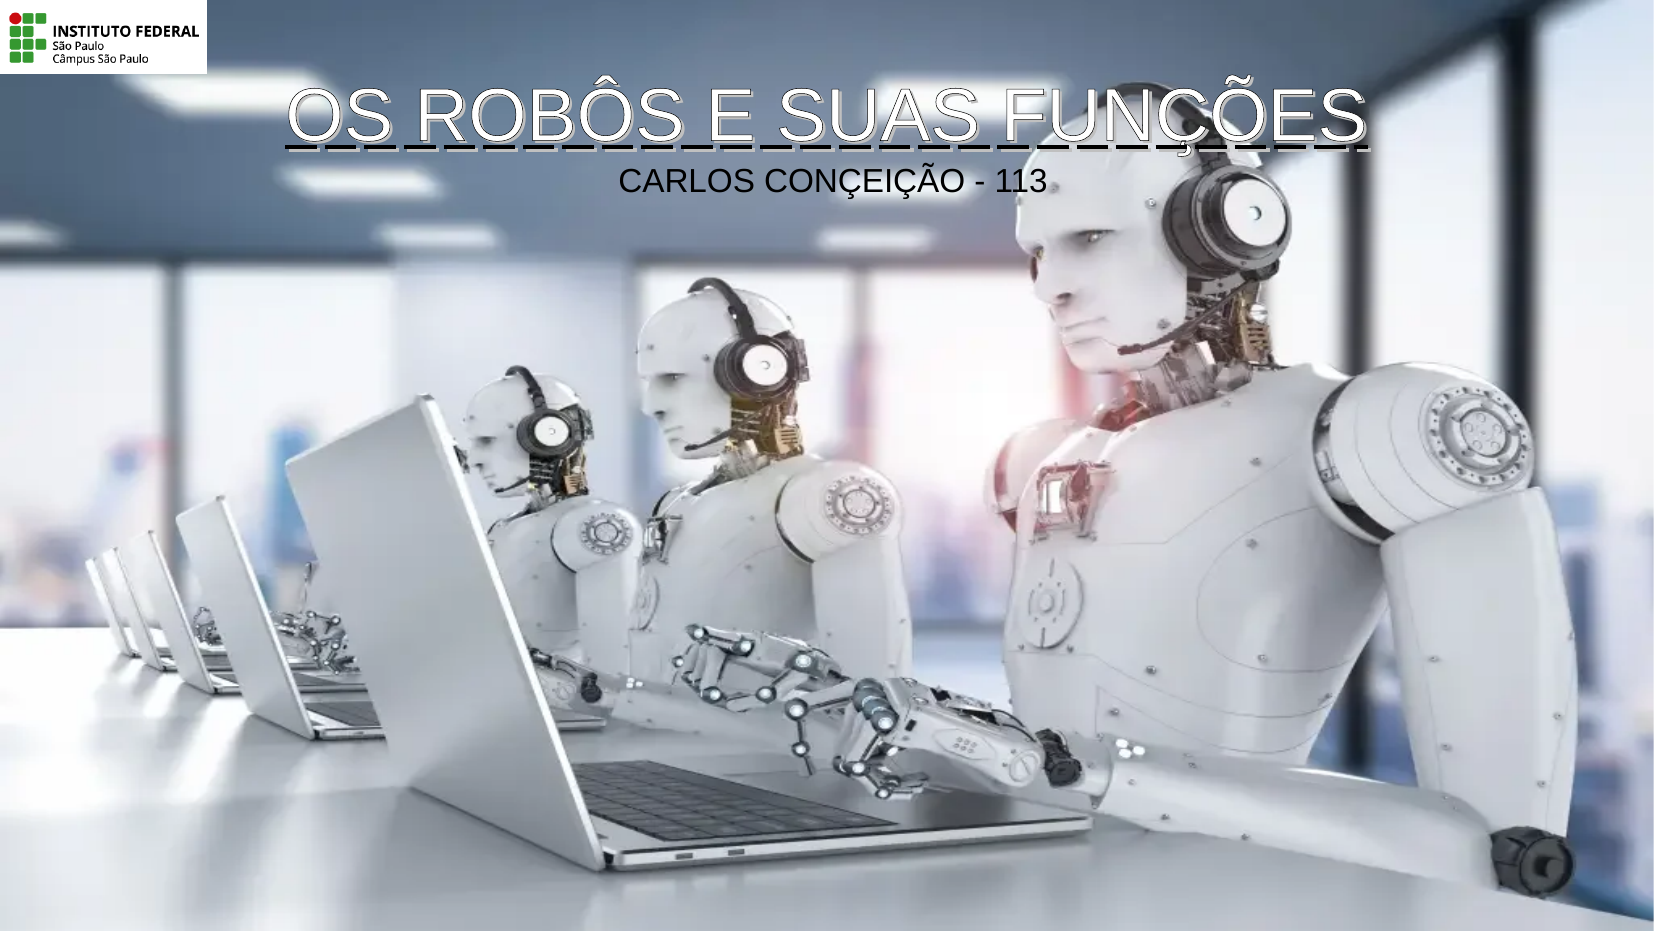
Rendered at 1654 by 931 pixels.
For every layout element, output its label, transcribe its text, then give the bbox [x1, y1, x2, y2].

text_box CARLOS CONÇEIÇÃO - 113 [603, 154, 1063, 207]
title OS ROBÔS E SUAS FUNÇÕES [82, 37, 1571, 193]
picture [0, 0, 1654, 931]
